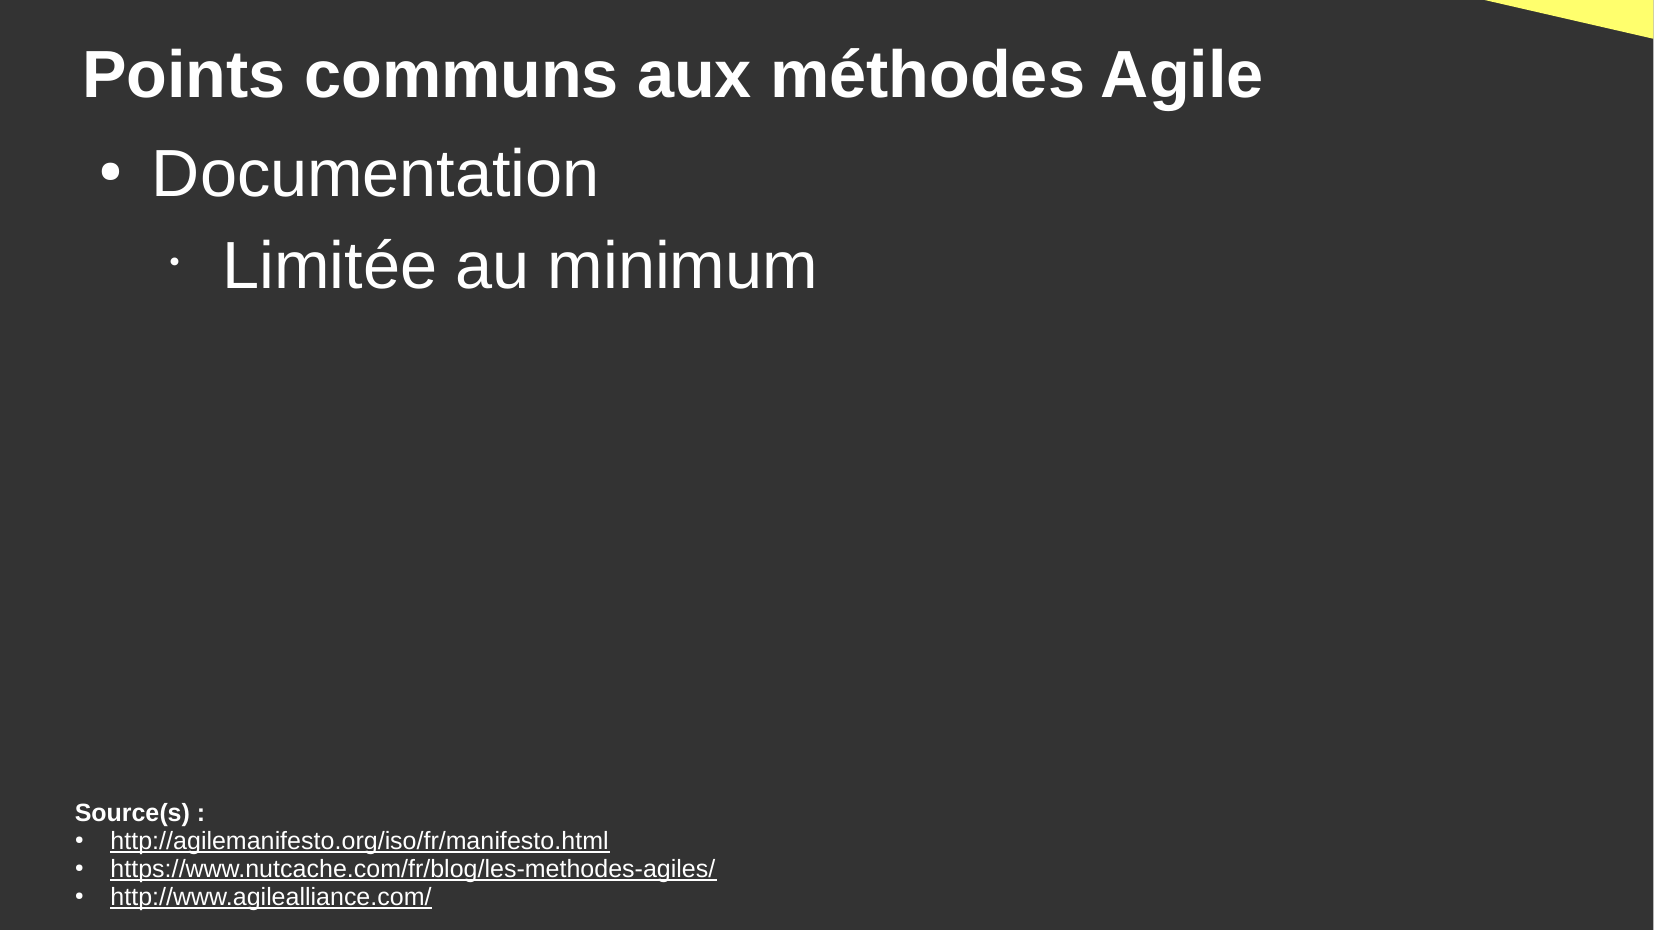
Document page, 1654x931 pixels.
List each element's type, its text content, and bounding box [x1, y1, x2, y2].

text_box Source(s) : http://agilemanifesto.org/iso/fr/manifesto.html https://www.nutcache.com/fr/blog/les-methodes-agiles/ http://www.agilealliance.com/ [60, 791, 1546, 919]
title Points communs aux méthodes Agile [82, 37, 1571, 122]
list Documentation Limitée au minimum [80, 135, 1620, 556]
text_box [1484, 0, 1654, 39]
